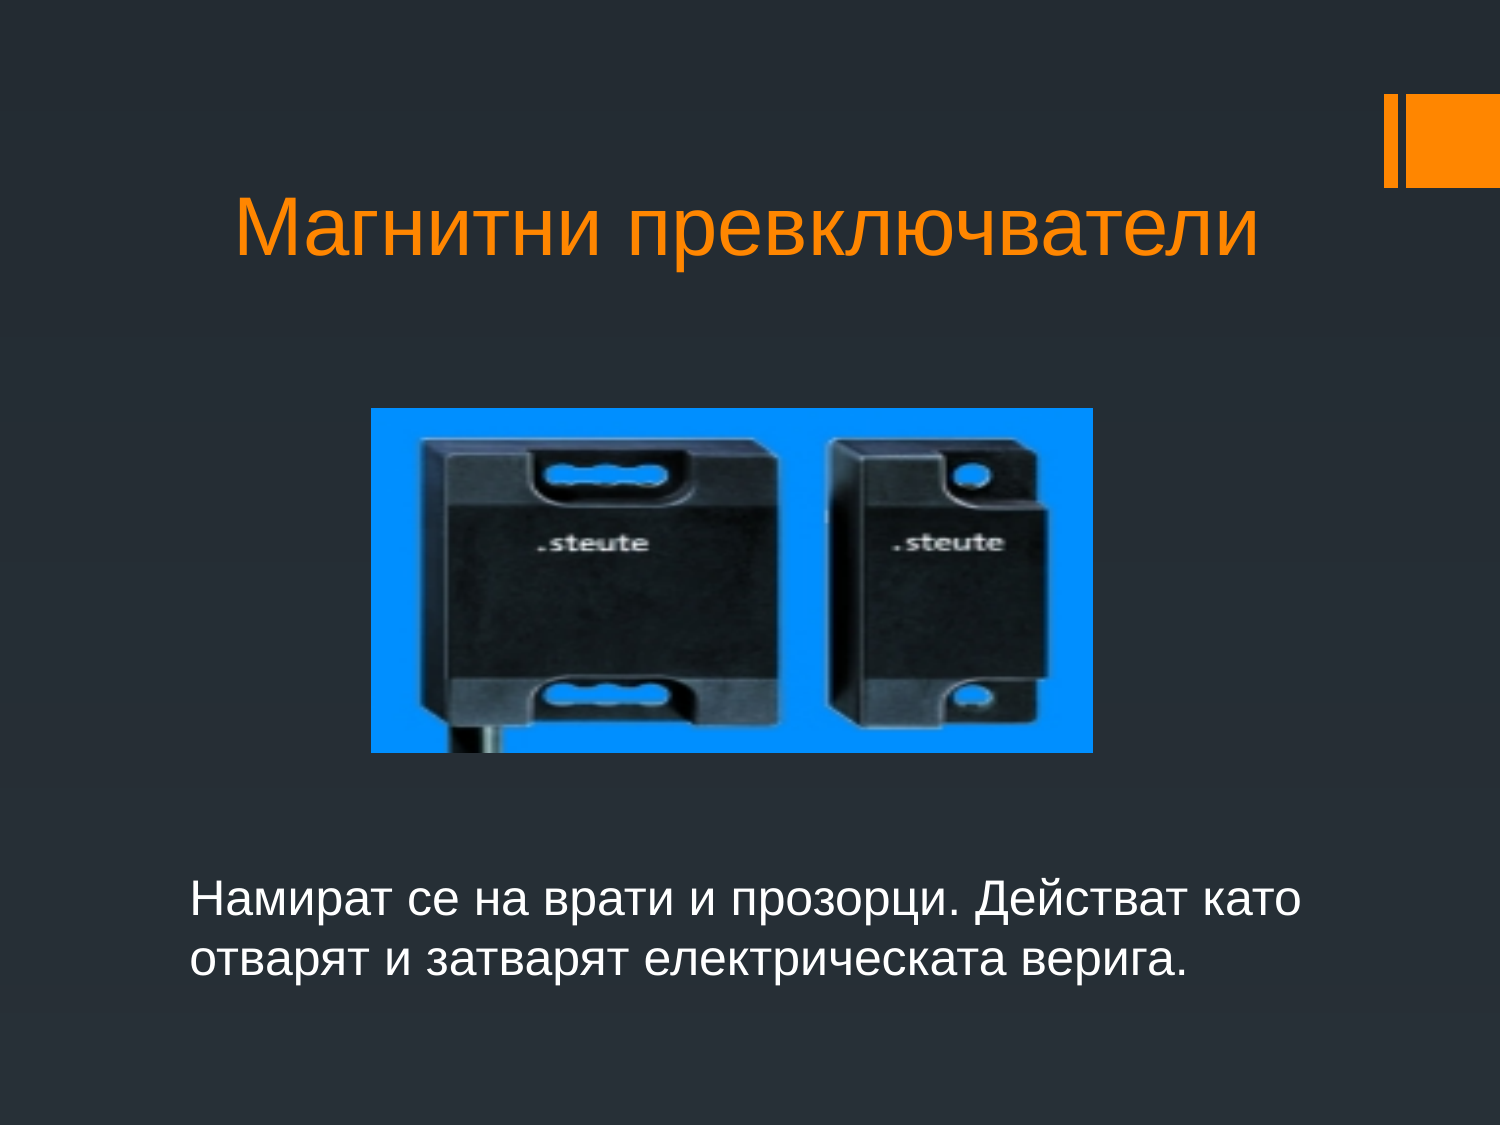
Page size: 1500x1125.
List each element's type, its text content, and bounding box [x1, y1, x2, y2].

picture [371, 408, 1093, 753]
list Намират се на врати и прозорци. Действат като отварят и затварят електрическата верига. [159, 857, 1360, 1024]
title Магнитни превключватели [147, 90, 1348, 280]
